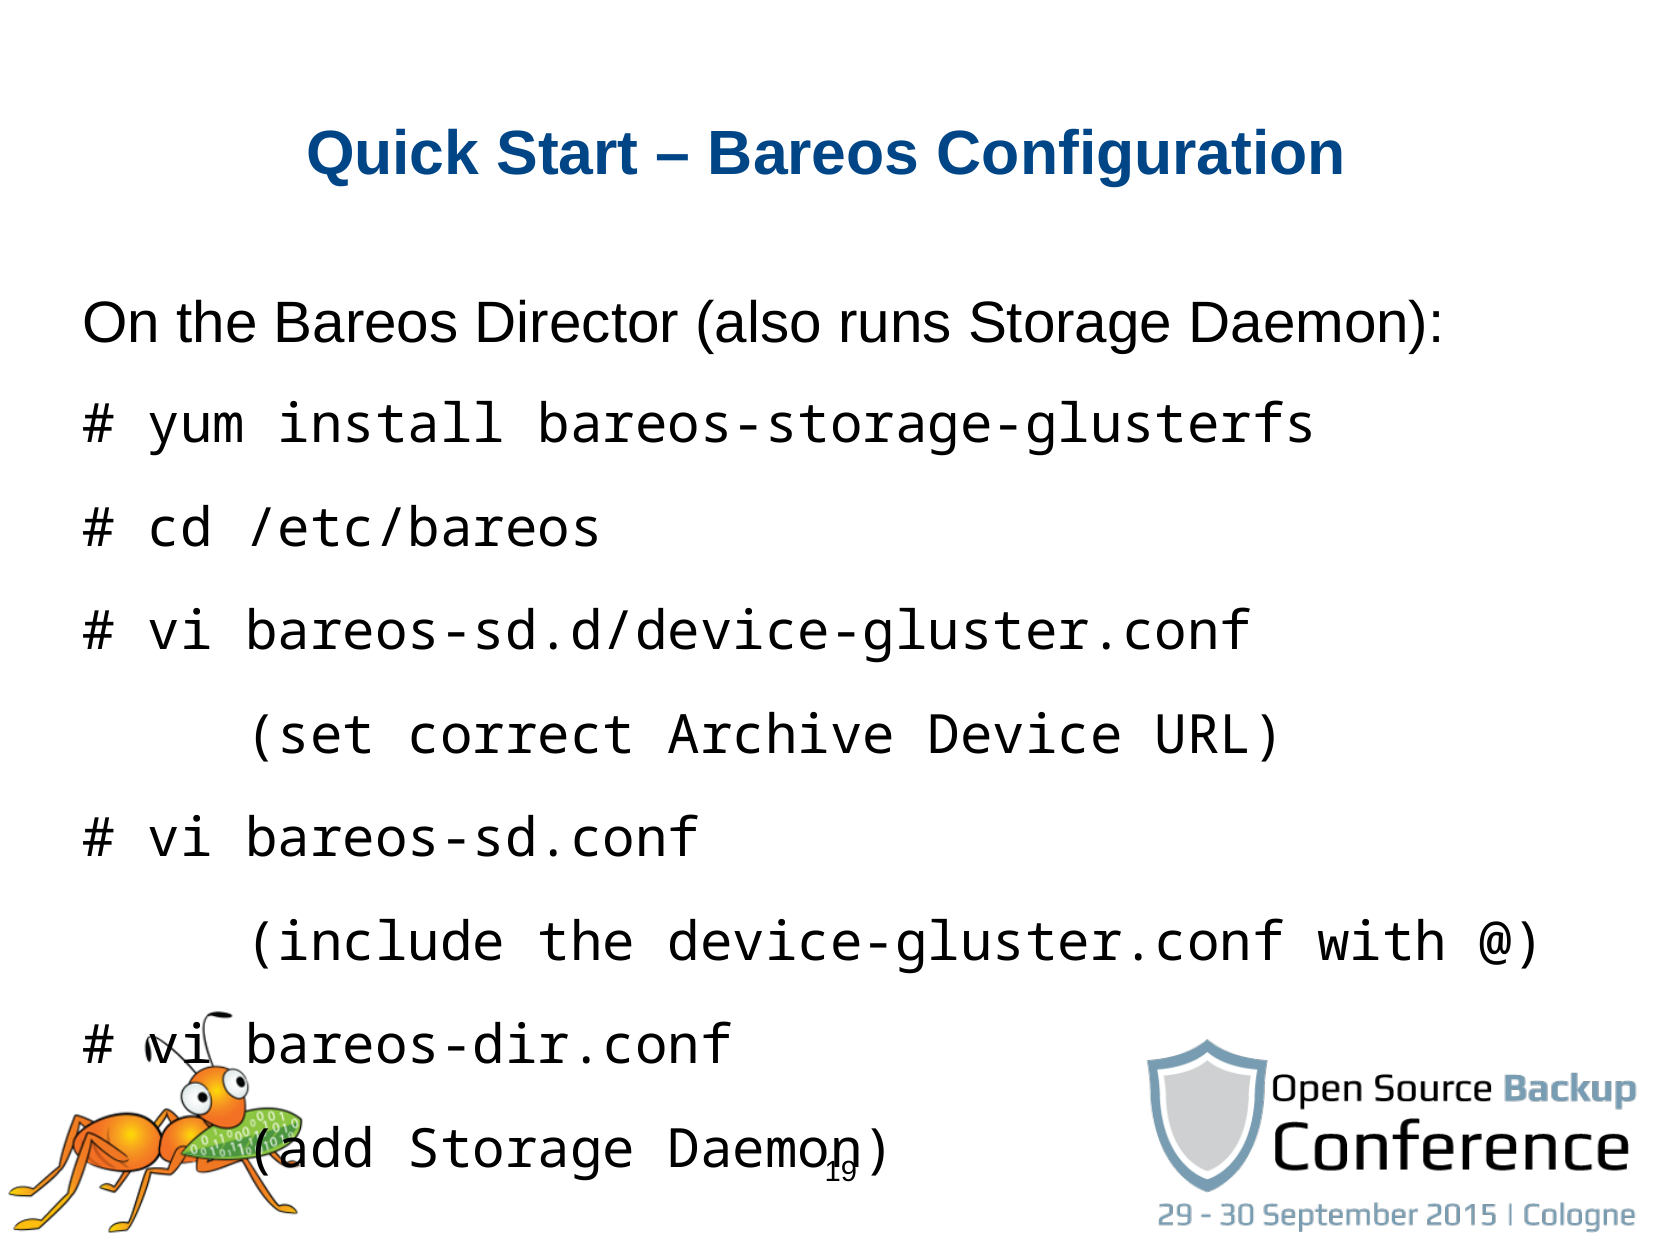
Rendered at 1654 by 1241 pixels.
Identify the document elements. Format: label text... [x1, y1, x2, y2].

picture [5, 1009, 306, 1235]
picture [1132, 1033, 1654, 1241]
title Quick Start – Bareos Configuration [82, 49, 1571, 257]
list On the Bareos Director (also runs Storage Daemon): # yum install bareos-storage-glusterfs # cd /etc/bareos # vi bareos-sd.d/device-gluster.conf (set correct Archive Device URL) # vi bareos-sd.conf (include the device-gluster.conf with @) # vi bareos-dir.conf (add Storage Daemon) [82, 290, 1571, 1010]
